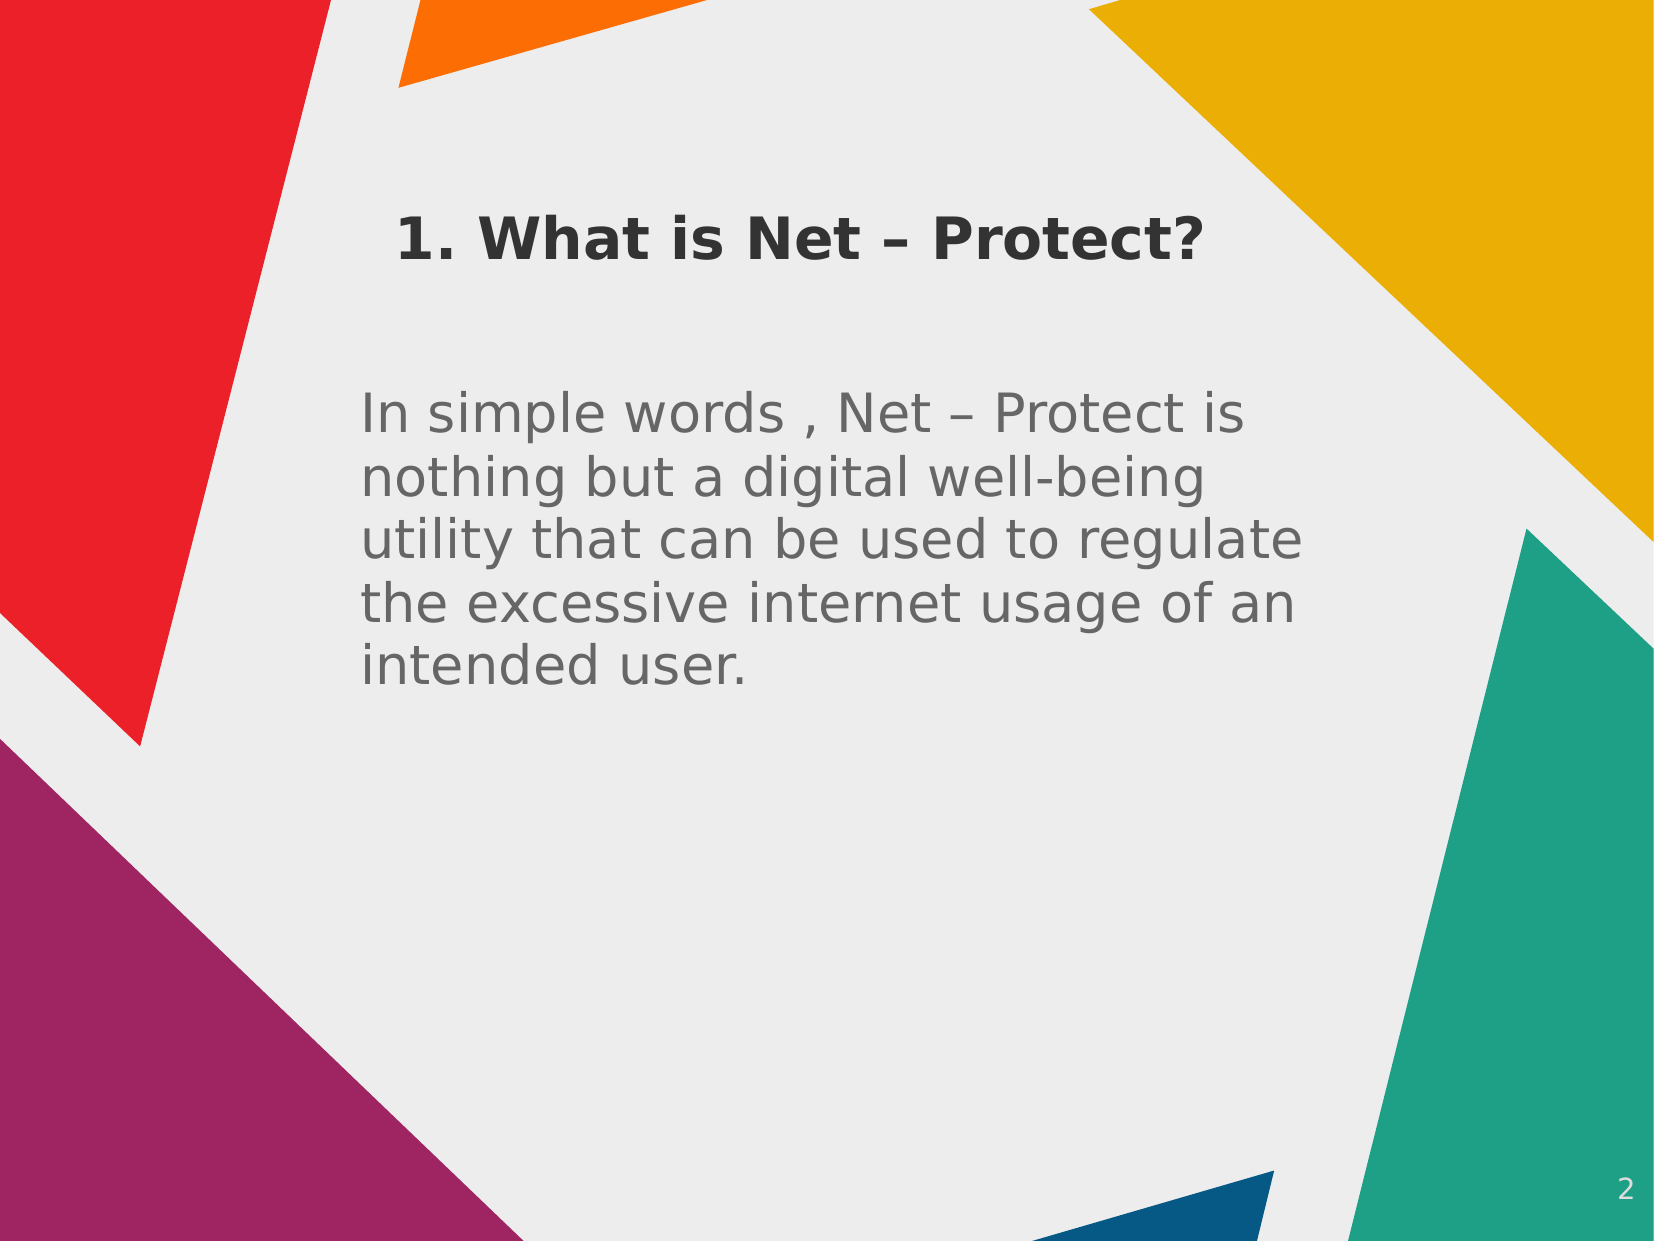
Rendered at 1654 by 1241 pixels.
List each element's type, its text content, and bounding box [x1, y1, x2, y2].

list In simple words , Net – Protect is nothing but a digital well-being utility that can be used to regulate the excessive internet usage of an intended user. [289, 290, 1372, 1090]
title 1. What is Net – Protect? [259, 135, 1342, 343]
